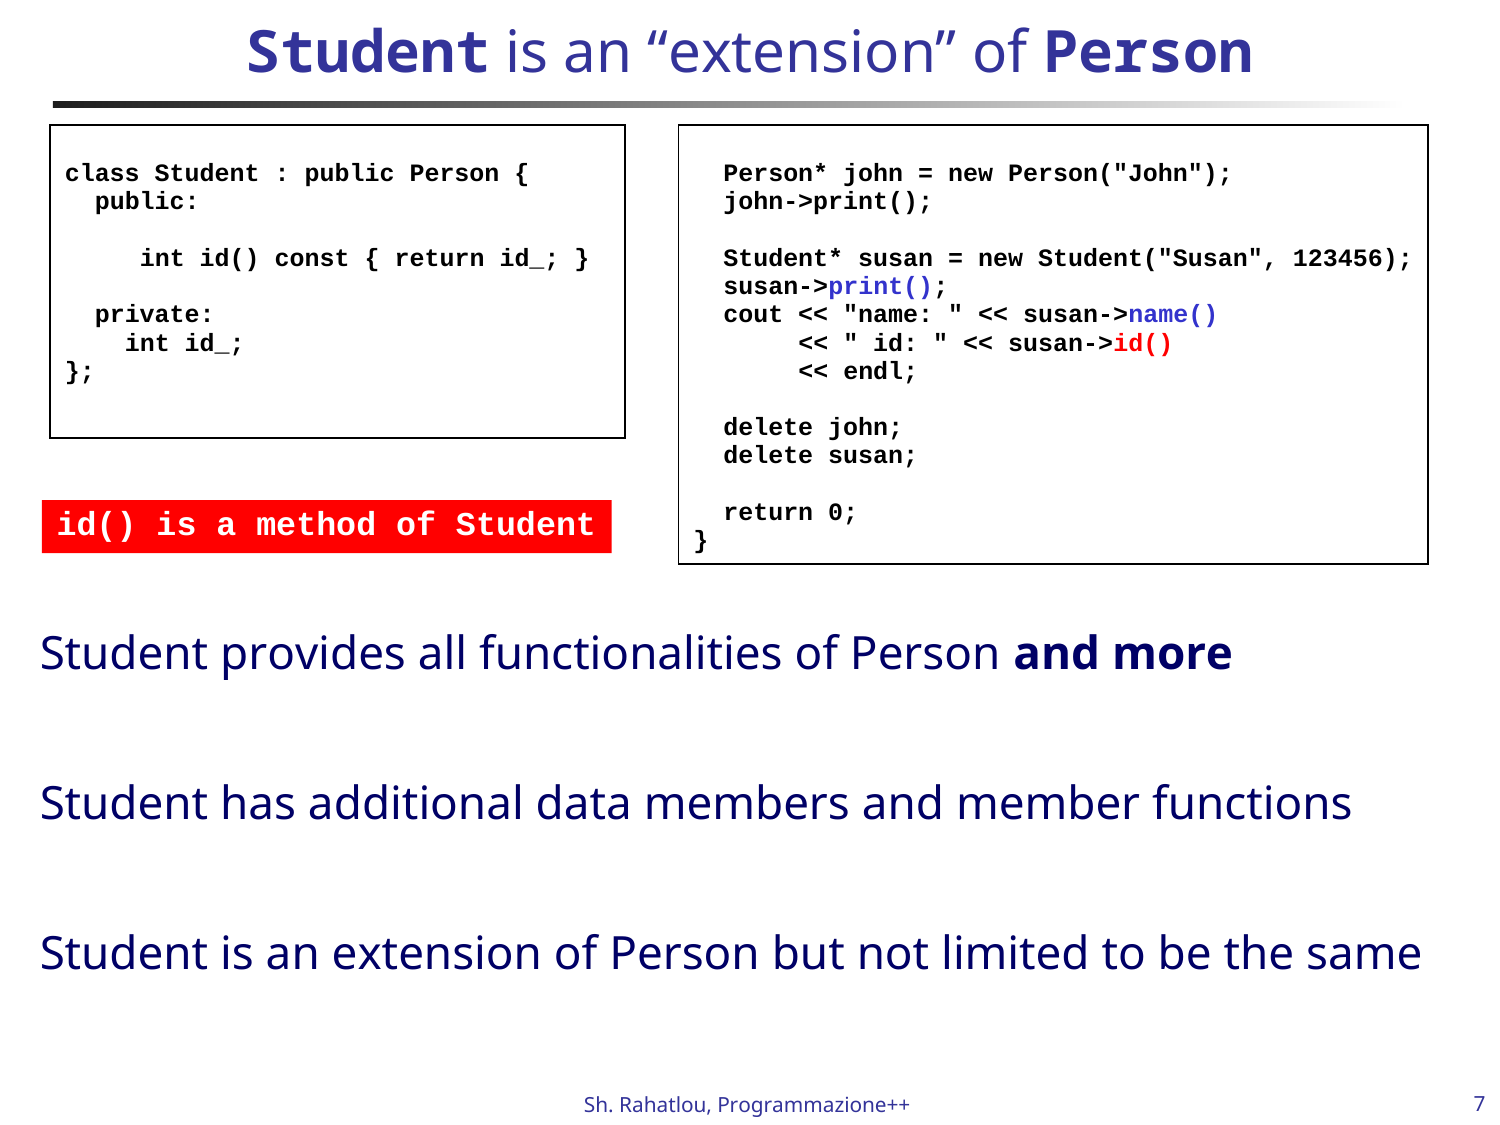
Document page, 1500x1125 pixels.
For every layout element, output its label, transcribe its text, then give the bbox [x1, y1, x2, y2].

text_box class Student : public Person { public: int id() const { return id_; } private: int id_; }; [50, 124, 625, 439]
text_box id() is a method of Student [41, 500, 612, 554]
text_box Person* john = new Person("John"); john->print(); Student* susan = new Student("Susan", 123456); susan->print(); cout << "name: " << susan->name() << " id: " << susan->id() << endl; delete john; delete susan; return 0; } [678, 124, 1429, 564]
title Student is an “extension” of Person [86, 2, 1412, 103]
list Student provides all functionalities of Person and more Student has additional data members and member functions Student is an extension of Person but not limited to be the same [24, 612, 1469, 1075]
